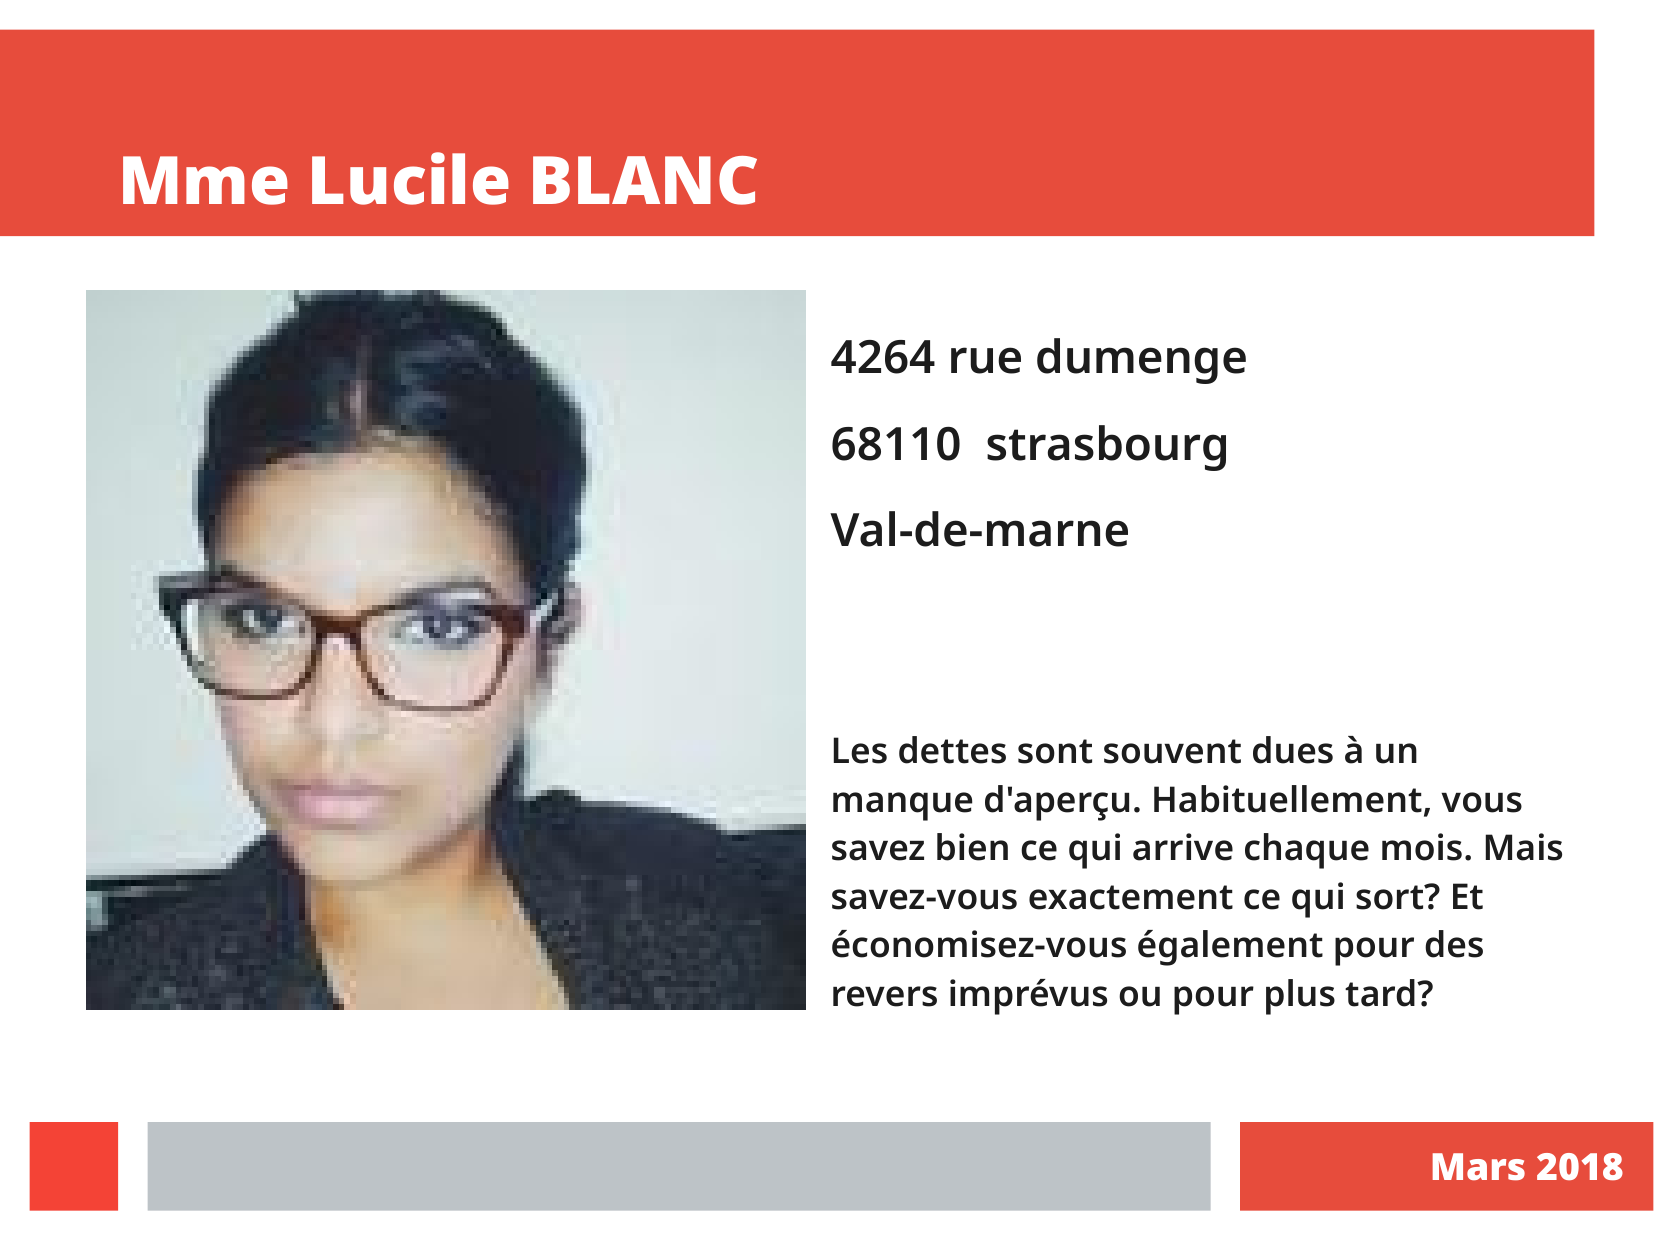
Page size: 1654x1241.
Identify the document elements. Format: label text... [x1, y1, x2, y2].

list Les dettes sont souvent dues à un manque d'aperçu. Habituellement, vous savez bien ce qui arrive chaque mois. Mais savez-vous exactement ce qui sort? Et économisez-vous également pour des revers imprévus ou pour plus tard? [830, 725, 1566, 1092]
title Mme Lucile BLANC [82, 49, 1571, 225]
list 4264 rue dumenge 68110 strasbourg Val-de-marne [830, 324, 1566, 691]
picture [86, 290, 806, 1010]
